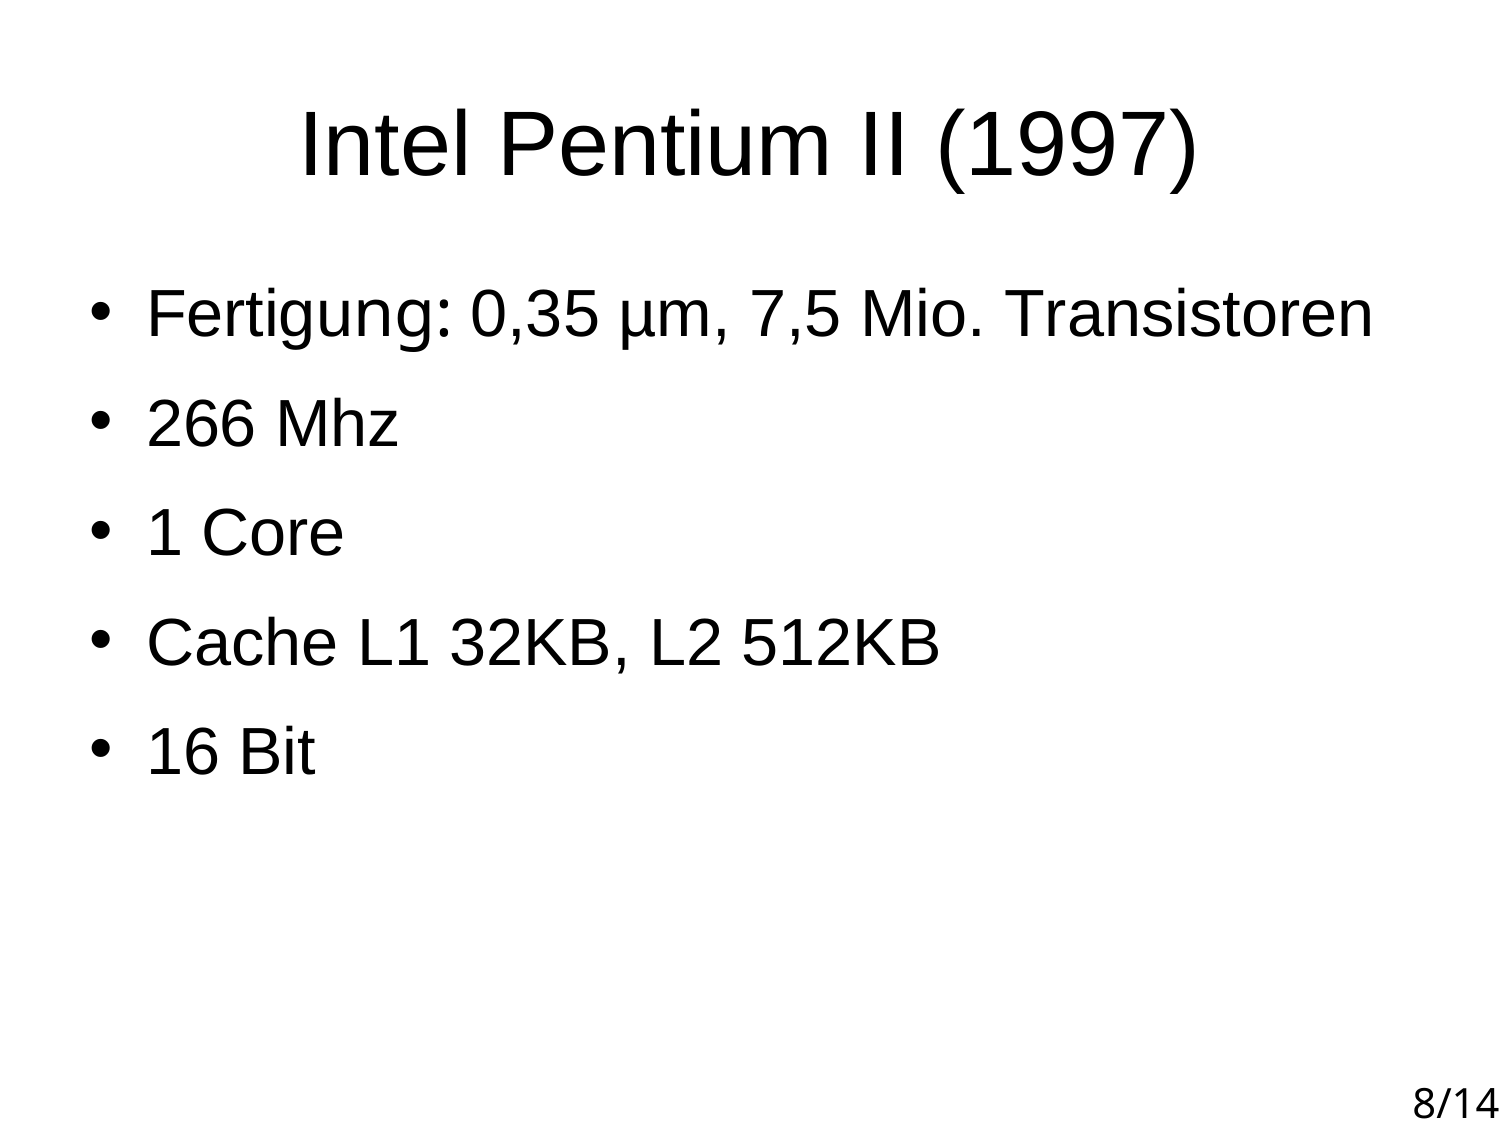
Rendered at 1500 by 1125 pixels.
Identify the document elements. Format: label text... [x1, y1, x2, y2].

list Fertigung: 0,35 µm, 7,5 Mio. Transistoren 266 Mhz 1 Core Cache L1 32KB, L2 512KB 16 Bit [75, 262, 1426, 1006]
title Intel Pentium II (1997) [75, 45, 1426, 233]
